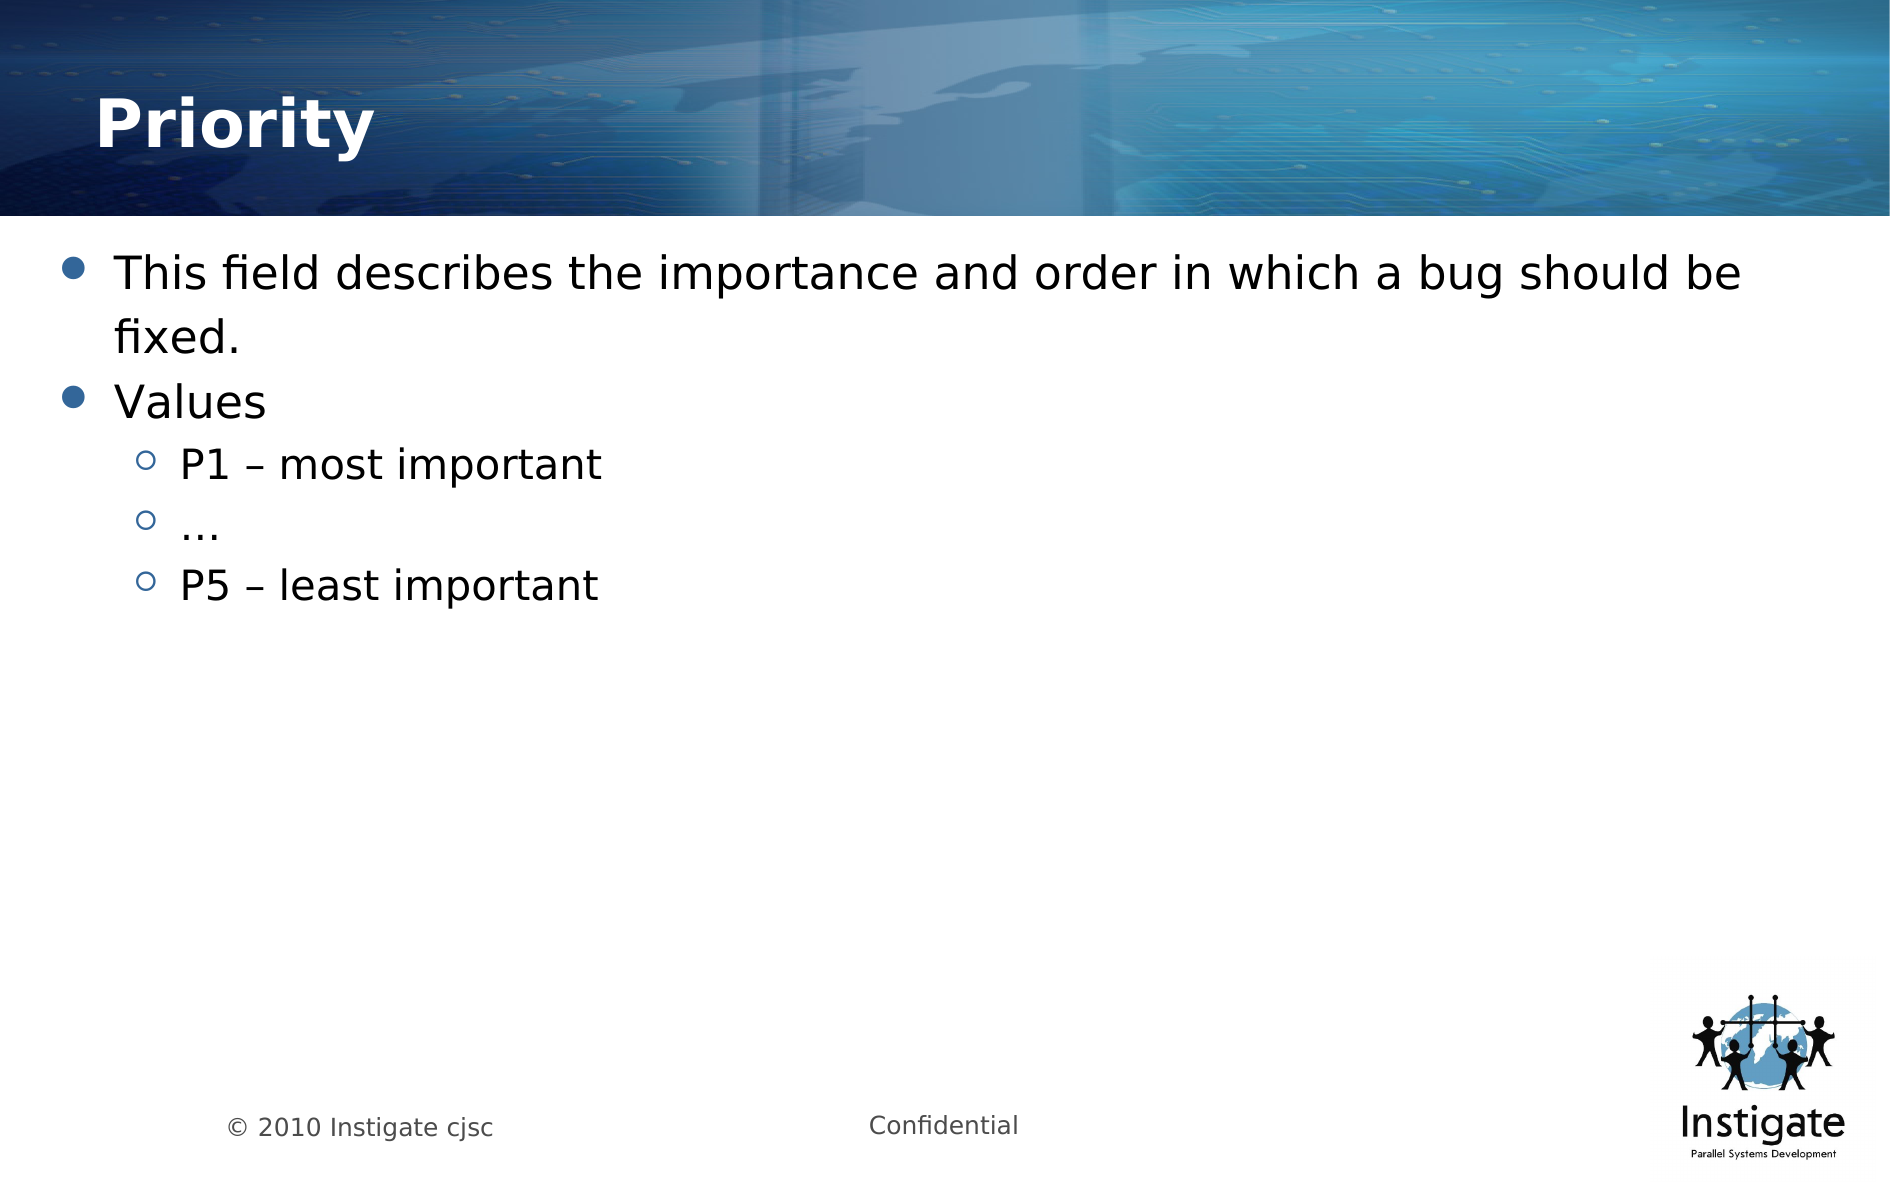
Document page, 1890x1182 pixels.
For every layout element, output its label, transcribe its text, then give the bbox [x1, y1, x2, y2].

picture [1650, 956, 1876, 1182]
title Priority [94, 54, 1793, 210]
list This field describes the importance and order in which a bug should be fixed. Values P1 – most important … P5 – least important [59, 236, 1831, 1001]
picture [0, 0, 1890, 216]
